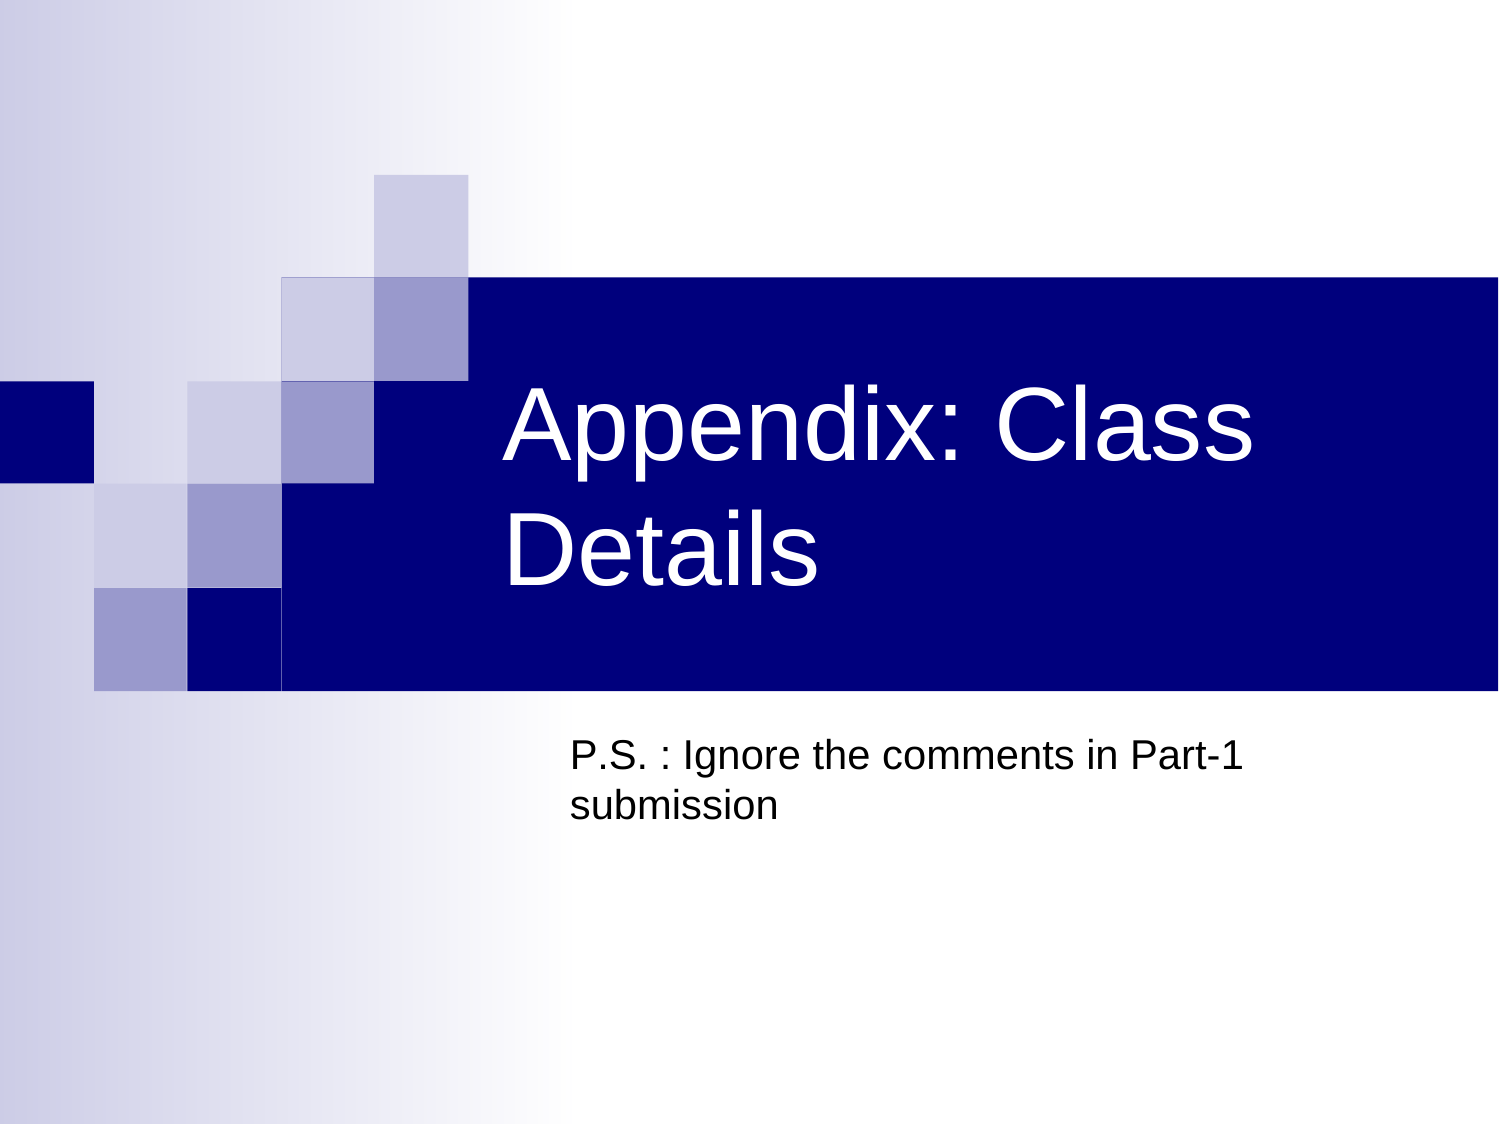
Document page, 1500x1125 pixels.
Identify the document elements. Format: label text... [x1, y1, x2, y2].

title Appendix: Class Details [487, 299, 1476, 663]
text_box P.S. : Ignore the comments in Part-1 submission [555, 720, 1456, 835]
